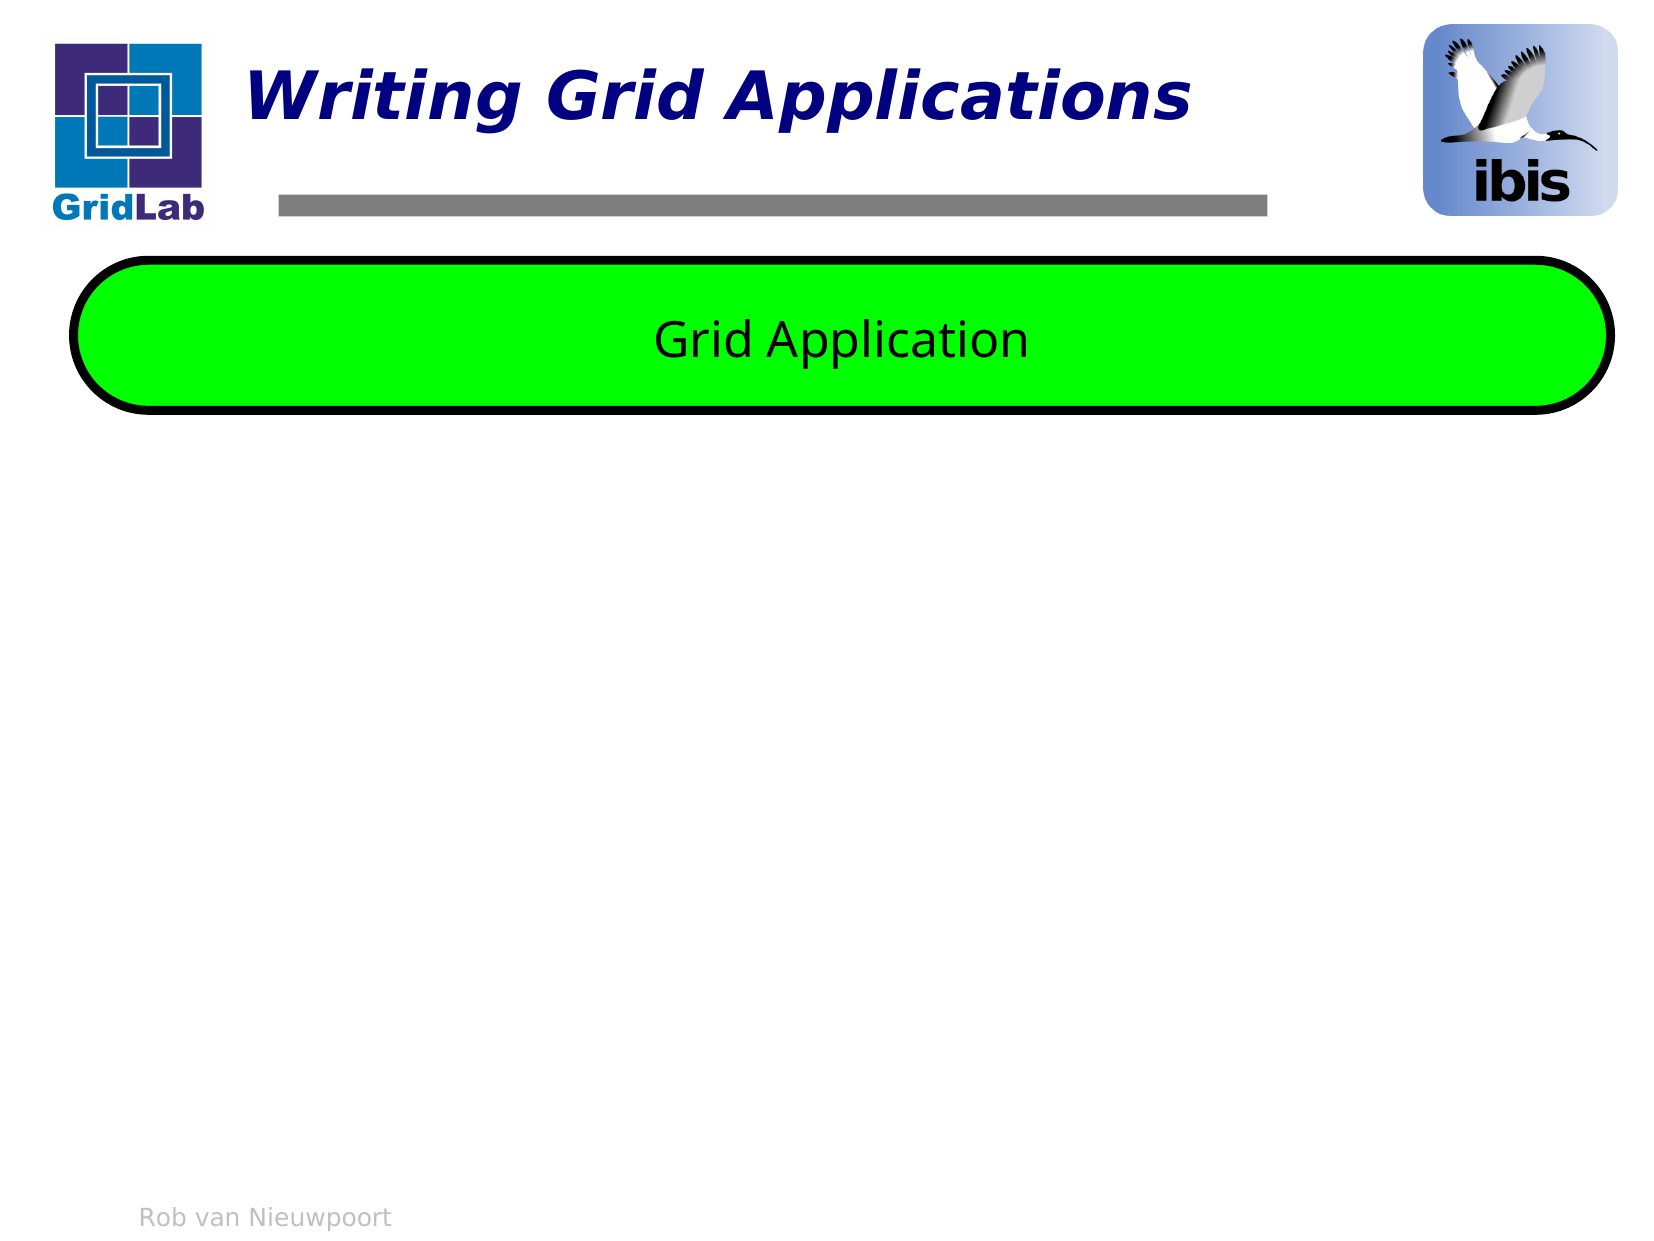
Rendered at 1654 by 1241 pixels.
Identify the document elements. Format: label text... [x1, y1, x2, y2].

picture [45, 34, 211, 230]
picture [1423, 24, 1618, 216]
title Writing Grid Applications [243, 0, 1280, 187]
text_box Grid Application [73, 260, 1611, 411]
